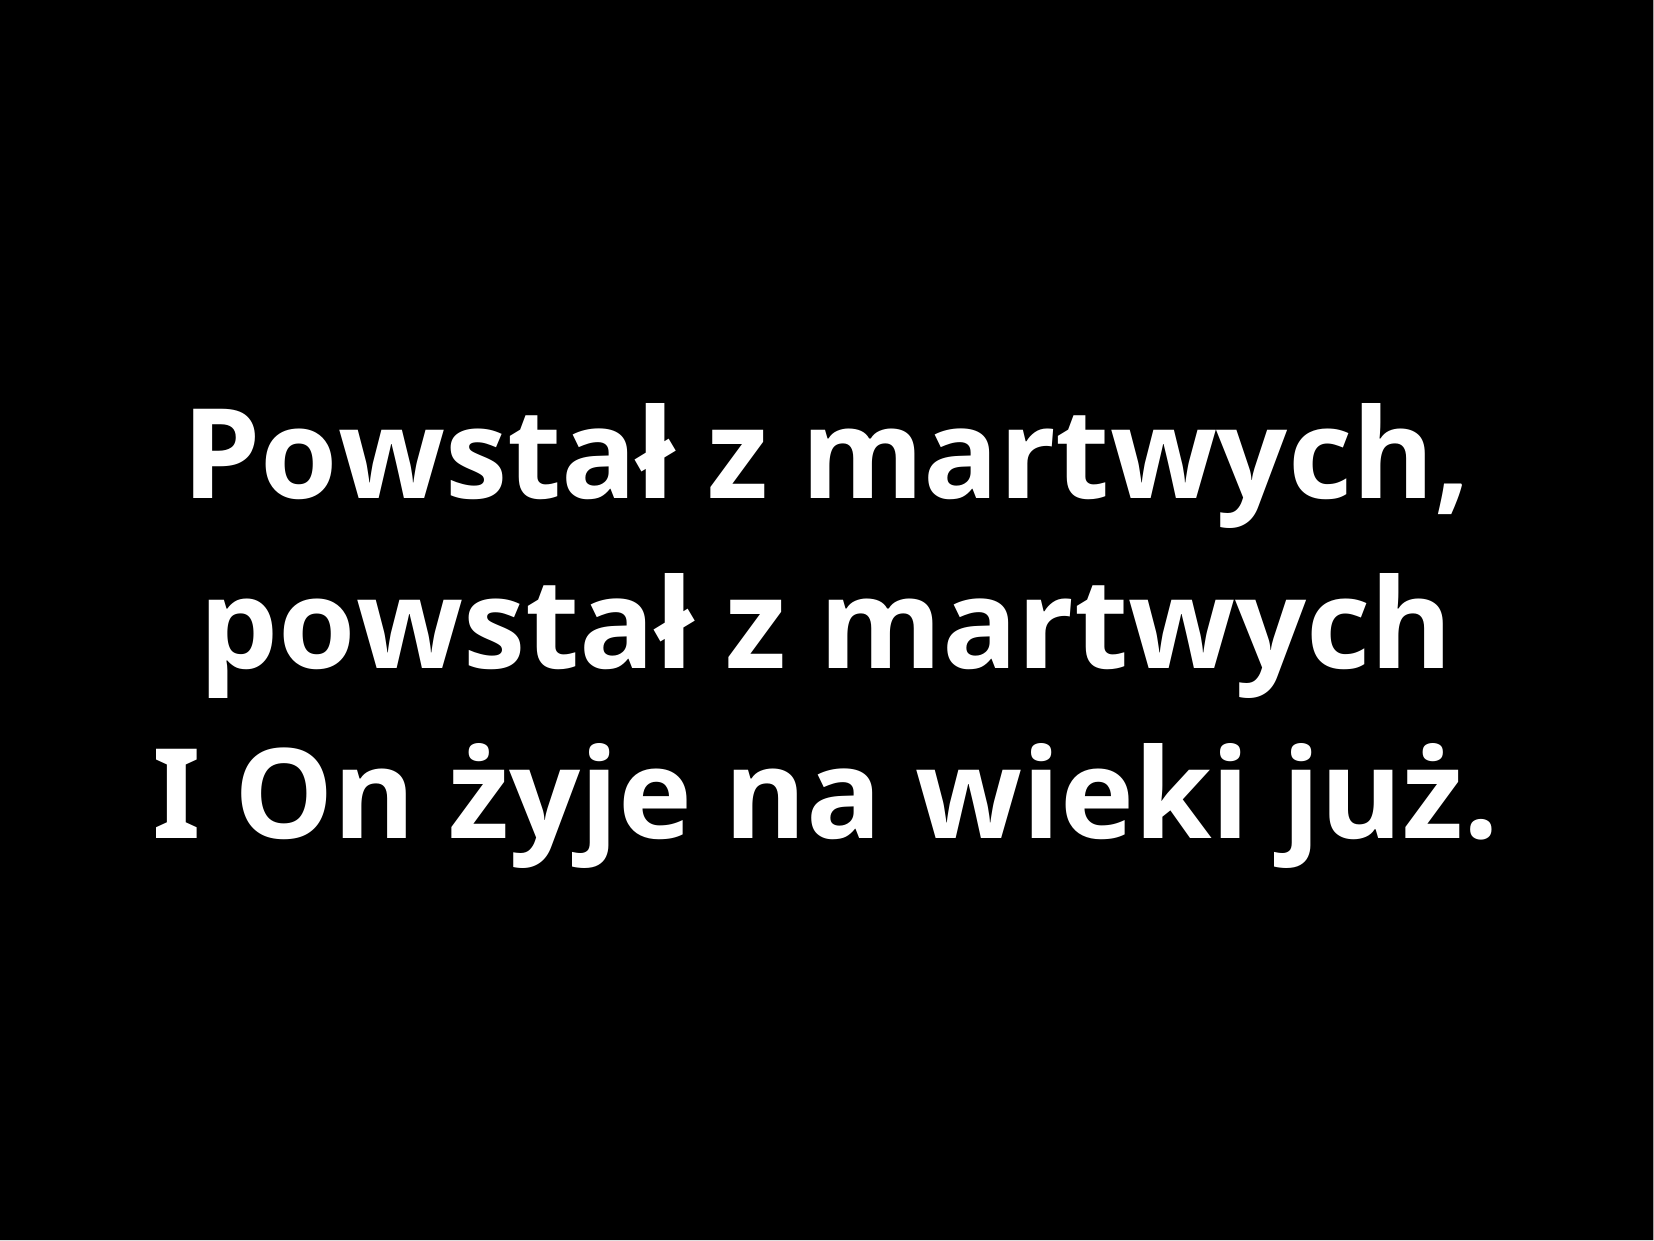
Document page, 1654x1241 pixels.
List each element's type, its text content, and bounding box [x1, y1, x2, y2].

title Powstał z martwych, powstał z martwych I On żyje na wieki już. [0, 0, 1654, 1241]
